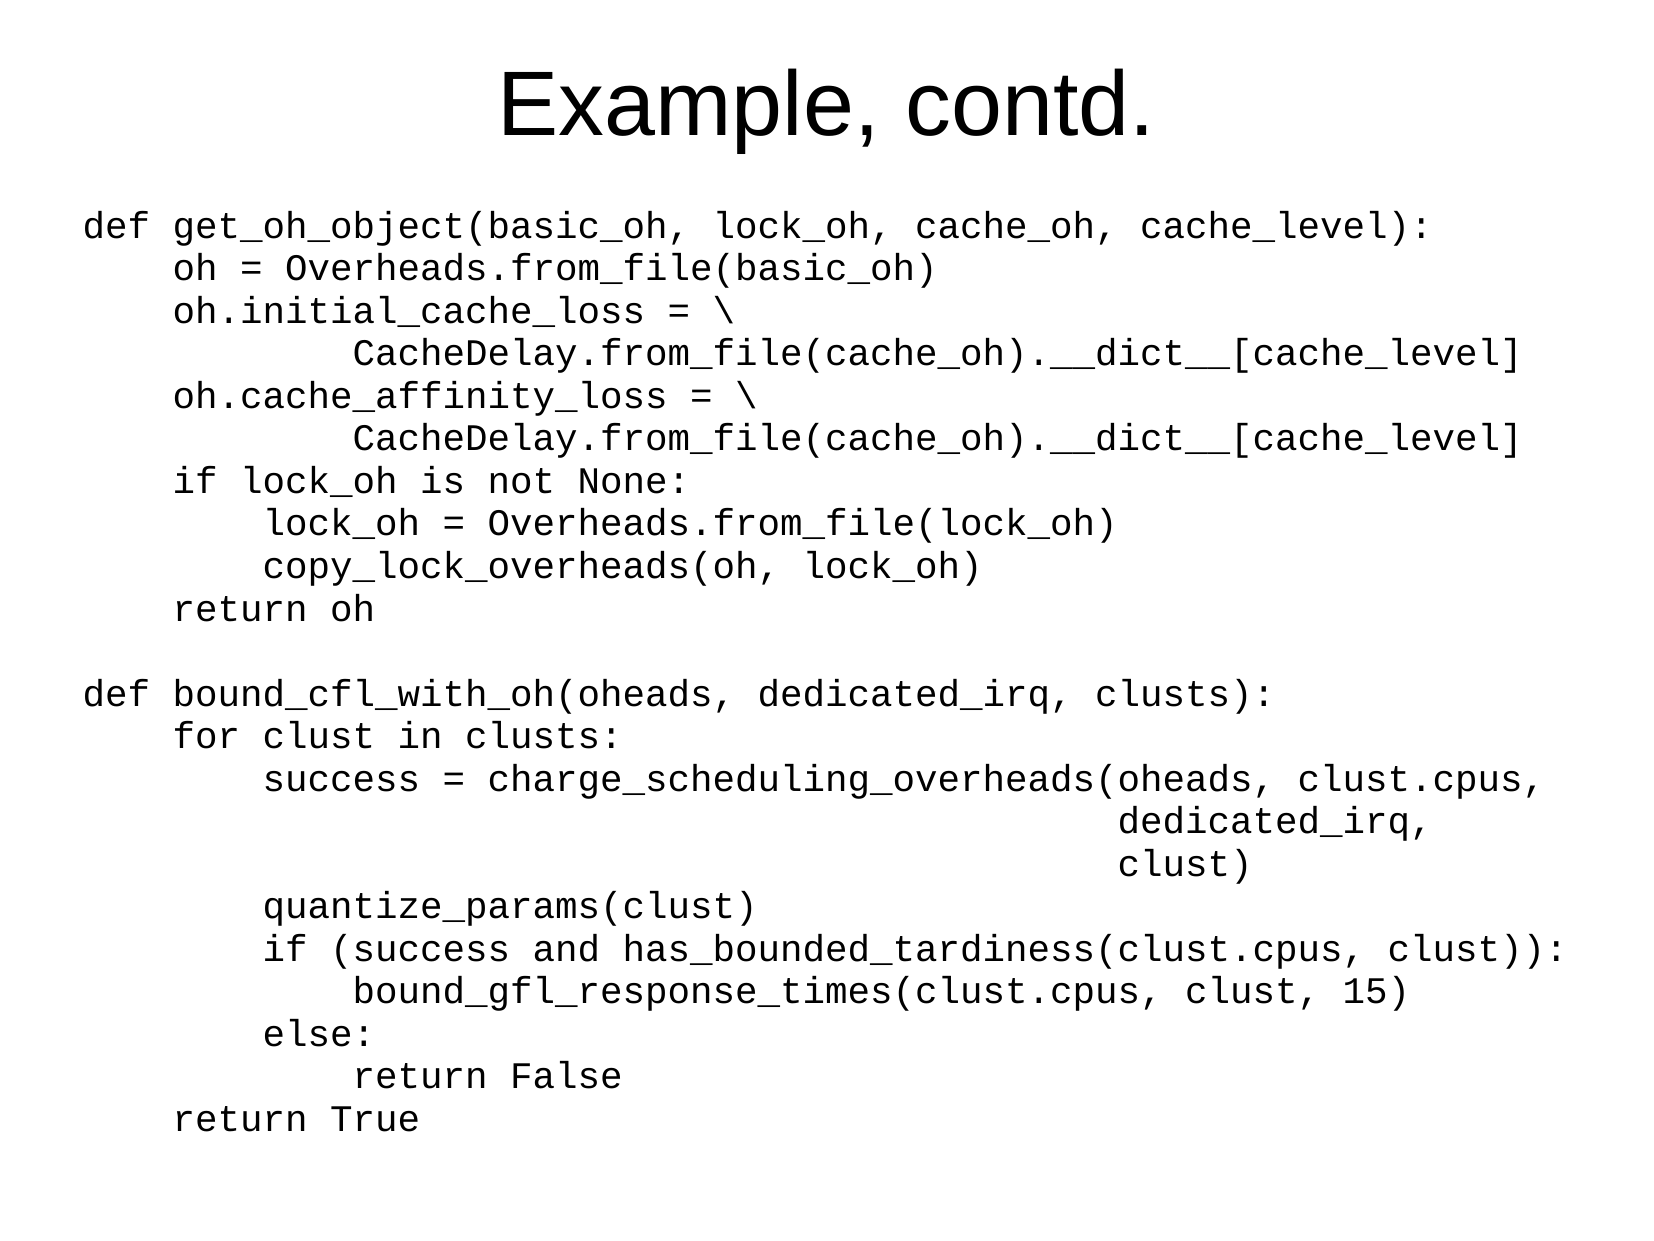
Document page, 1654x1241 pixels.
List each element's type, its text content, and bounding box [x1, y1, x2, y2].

title Example, contd. [82, 0, 1571, 207]
list def get_oh_object(basic_oh, lock_oh, cache_oh, cache_level): oh = Overheads.from_file(basic_oh) oh.initial_cache_loss = \ CacheDelay.from_file(cache_oh).__dict__[cache_level] oh.cache_affinity_loss = \ CacheDelay.from_file(cache_oh).__dict__[cache_level] if lock_oh is not None: lock_oh = Overheads.from_file(lock_oh) copy_lock_overheads(oh, lock_oh) return oh def bound_cfl_with_oh(oheads, dedicated_irq, clusts): for clust in clusts: success = charge_scheduling_overheads(oheads, clust.cpus, dedicated_irq, clust) quantize_params(clust) if (success and has_bounded_tardiness(clust.cpus, clust)): bound_gfl_response_times(clust.cpus, clust, 15) else: return False return True [82, 207, 1571, 1216]
